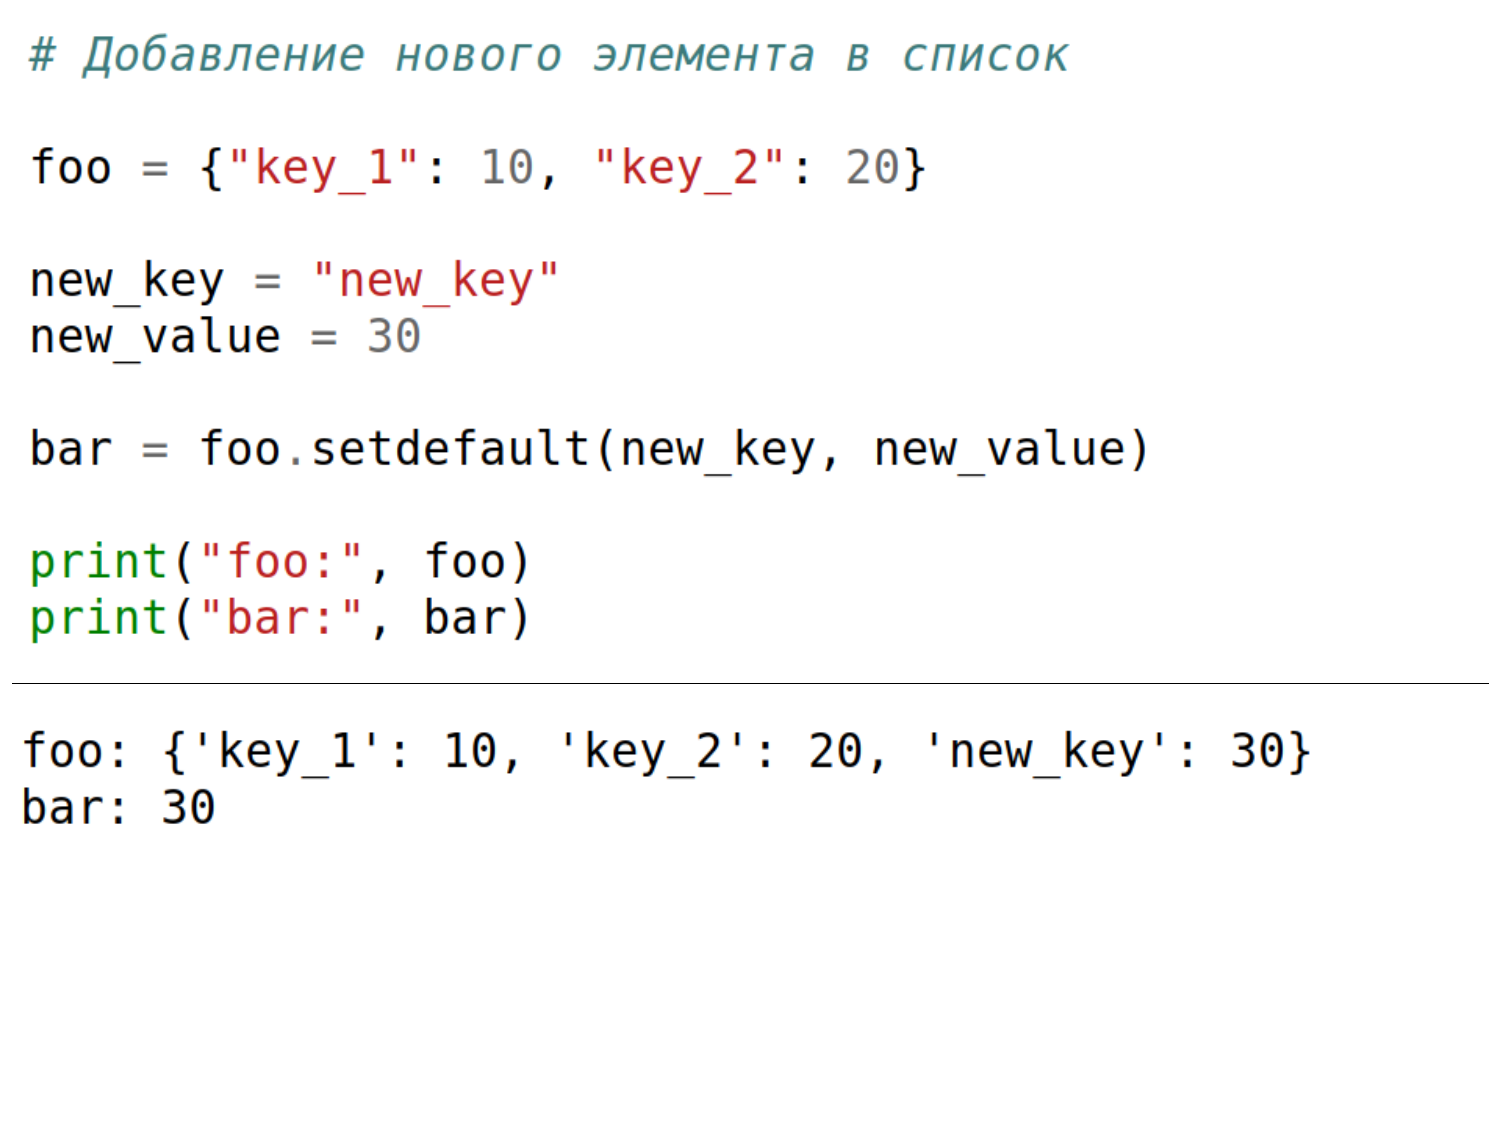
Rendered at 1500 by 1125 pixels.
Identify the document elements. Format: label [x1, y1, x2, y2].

picture [9, 717, 1322, 846]
picture [16, 21, 1170, 659]
